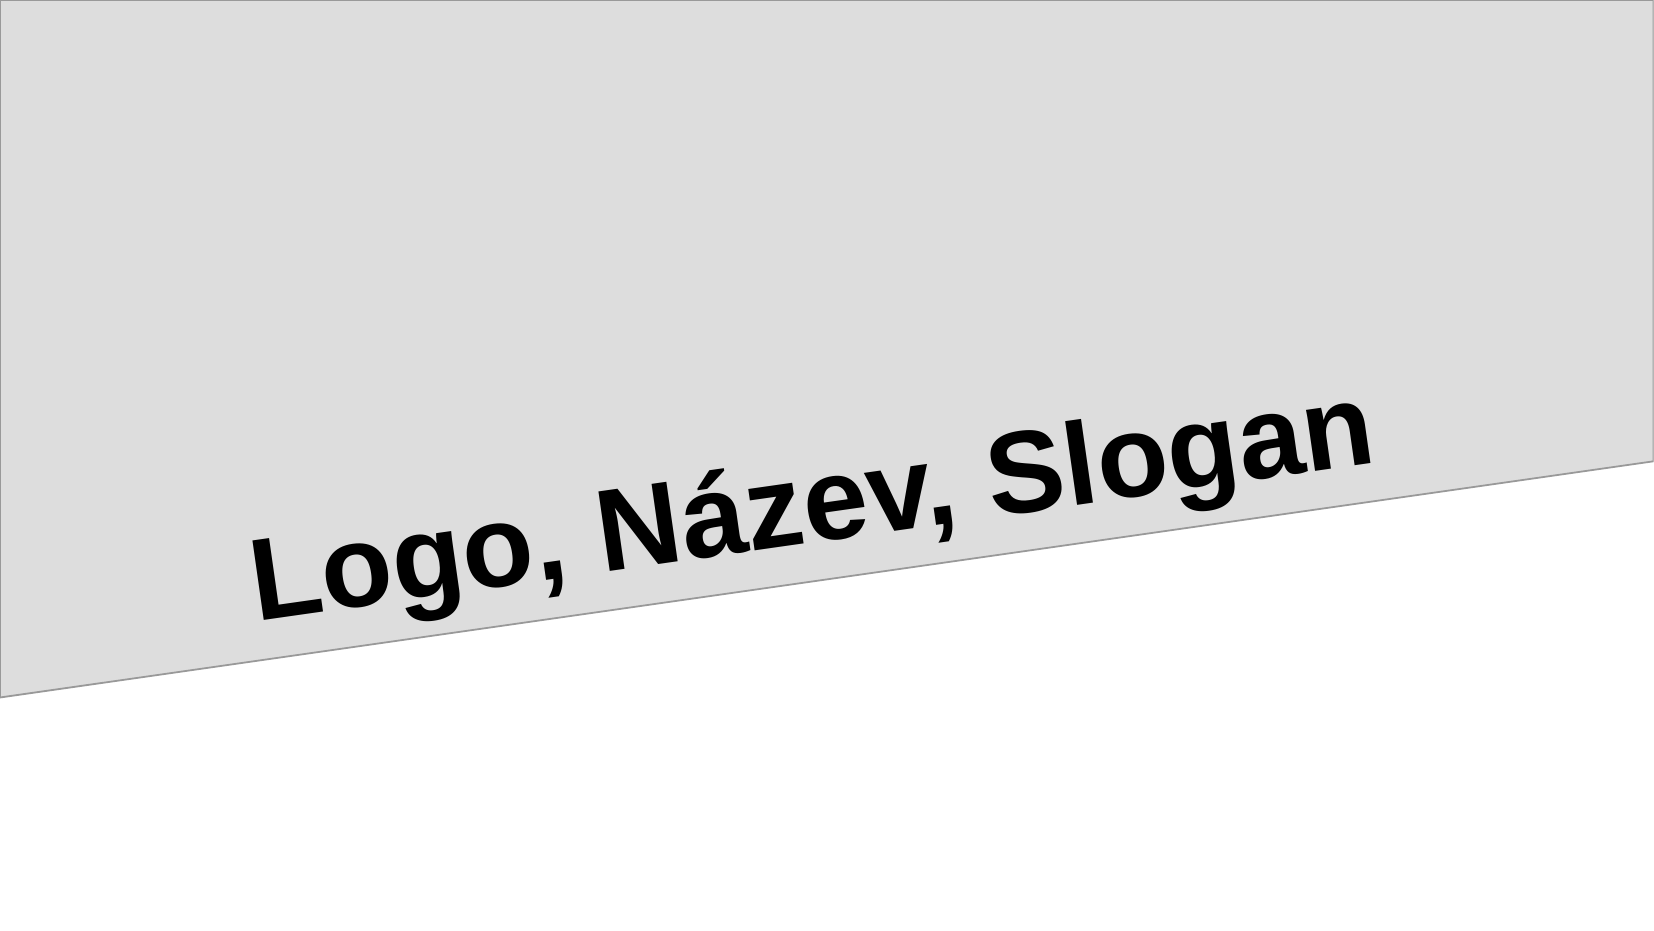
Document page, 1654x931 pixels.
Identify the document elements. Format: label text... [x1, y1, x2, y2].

title Logo, Název, Slogan [62, 267, 1562, 737]
text_box [100, 478, 1546, 782]
